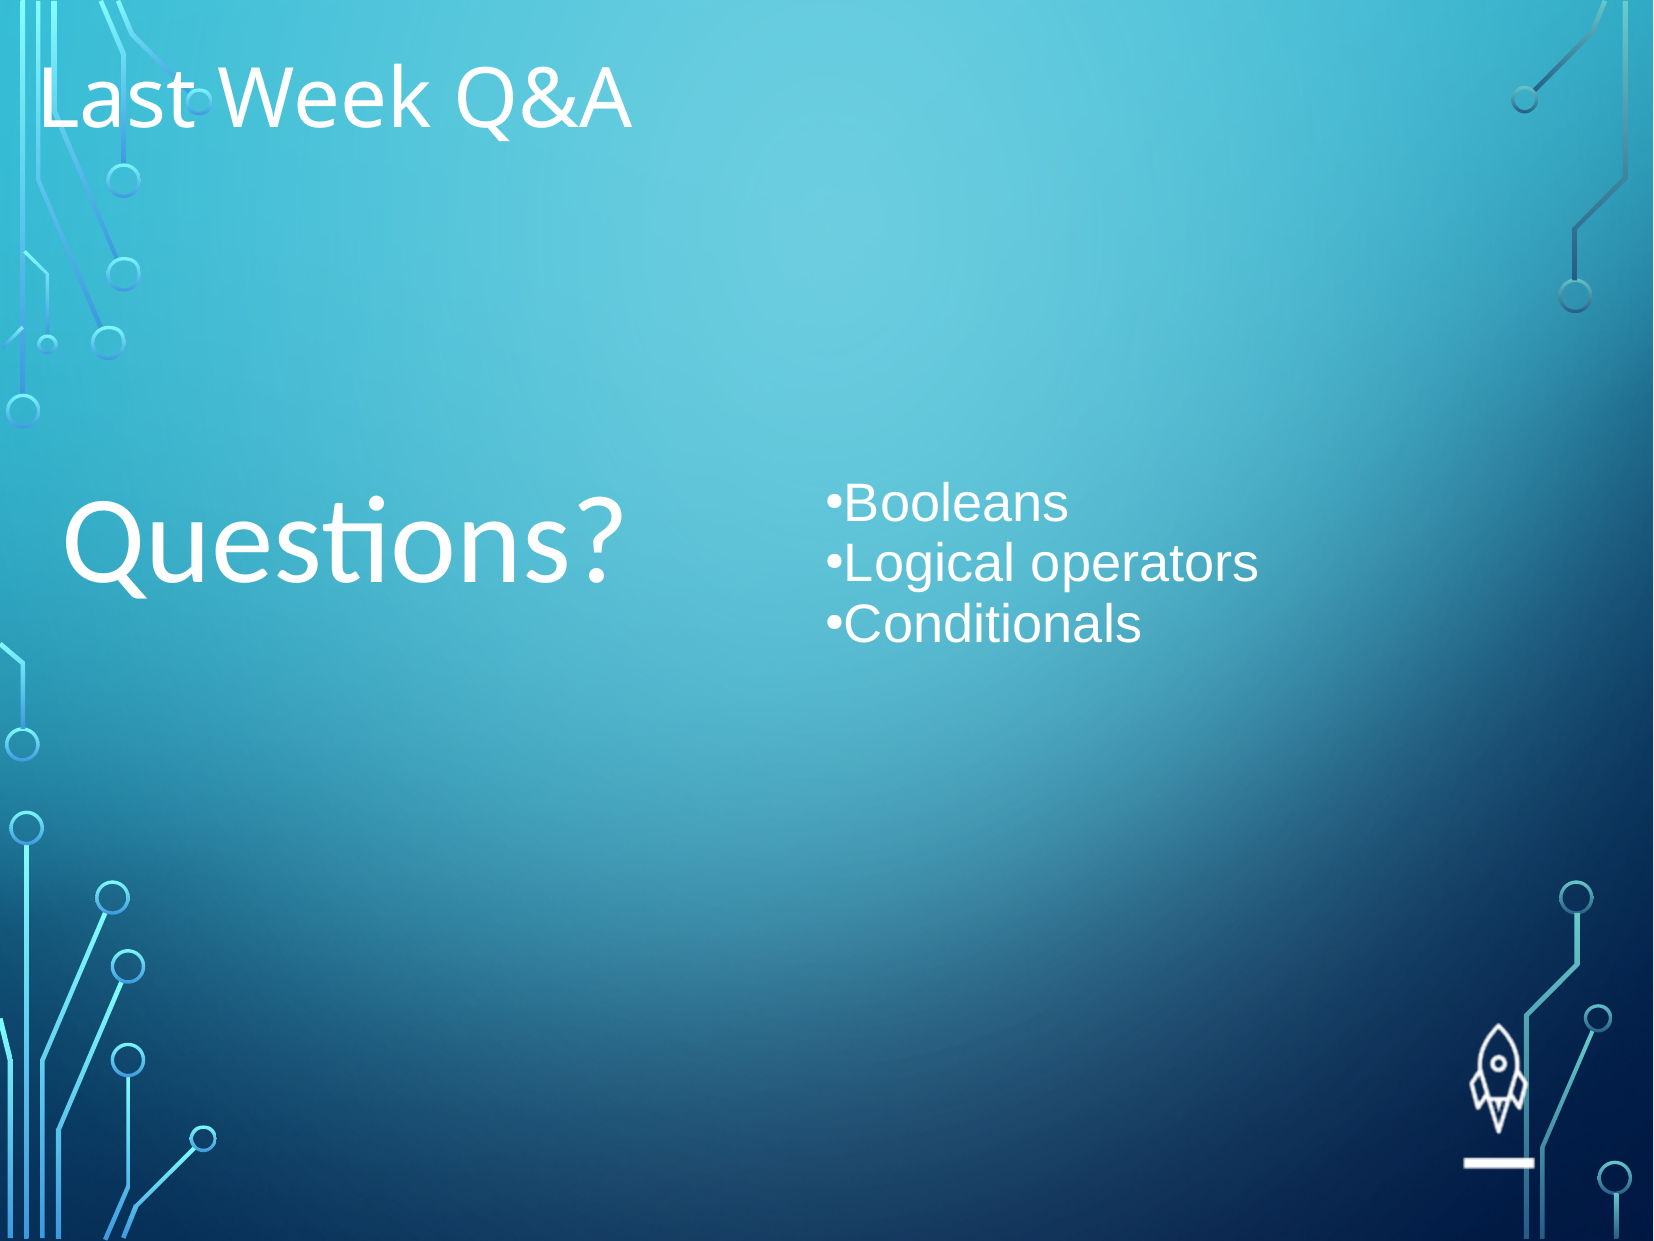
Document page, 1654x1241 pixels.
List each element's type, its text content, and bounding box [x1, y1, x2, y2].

text_box Questions? [45, 480, 781, 721]
text_box Last Week Q&A [19, 17, 1599, 174]
text_box Booleans Logical operators Conditionals [810, 465, 1501, 662]
picture [1379, 975, 1620, 1216]
